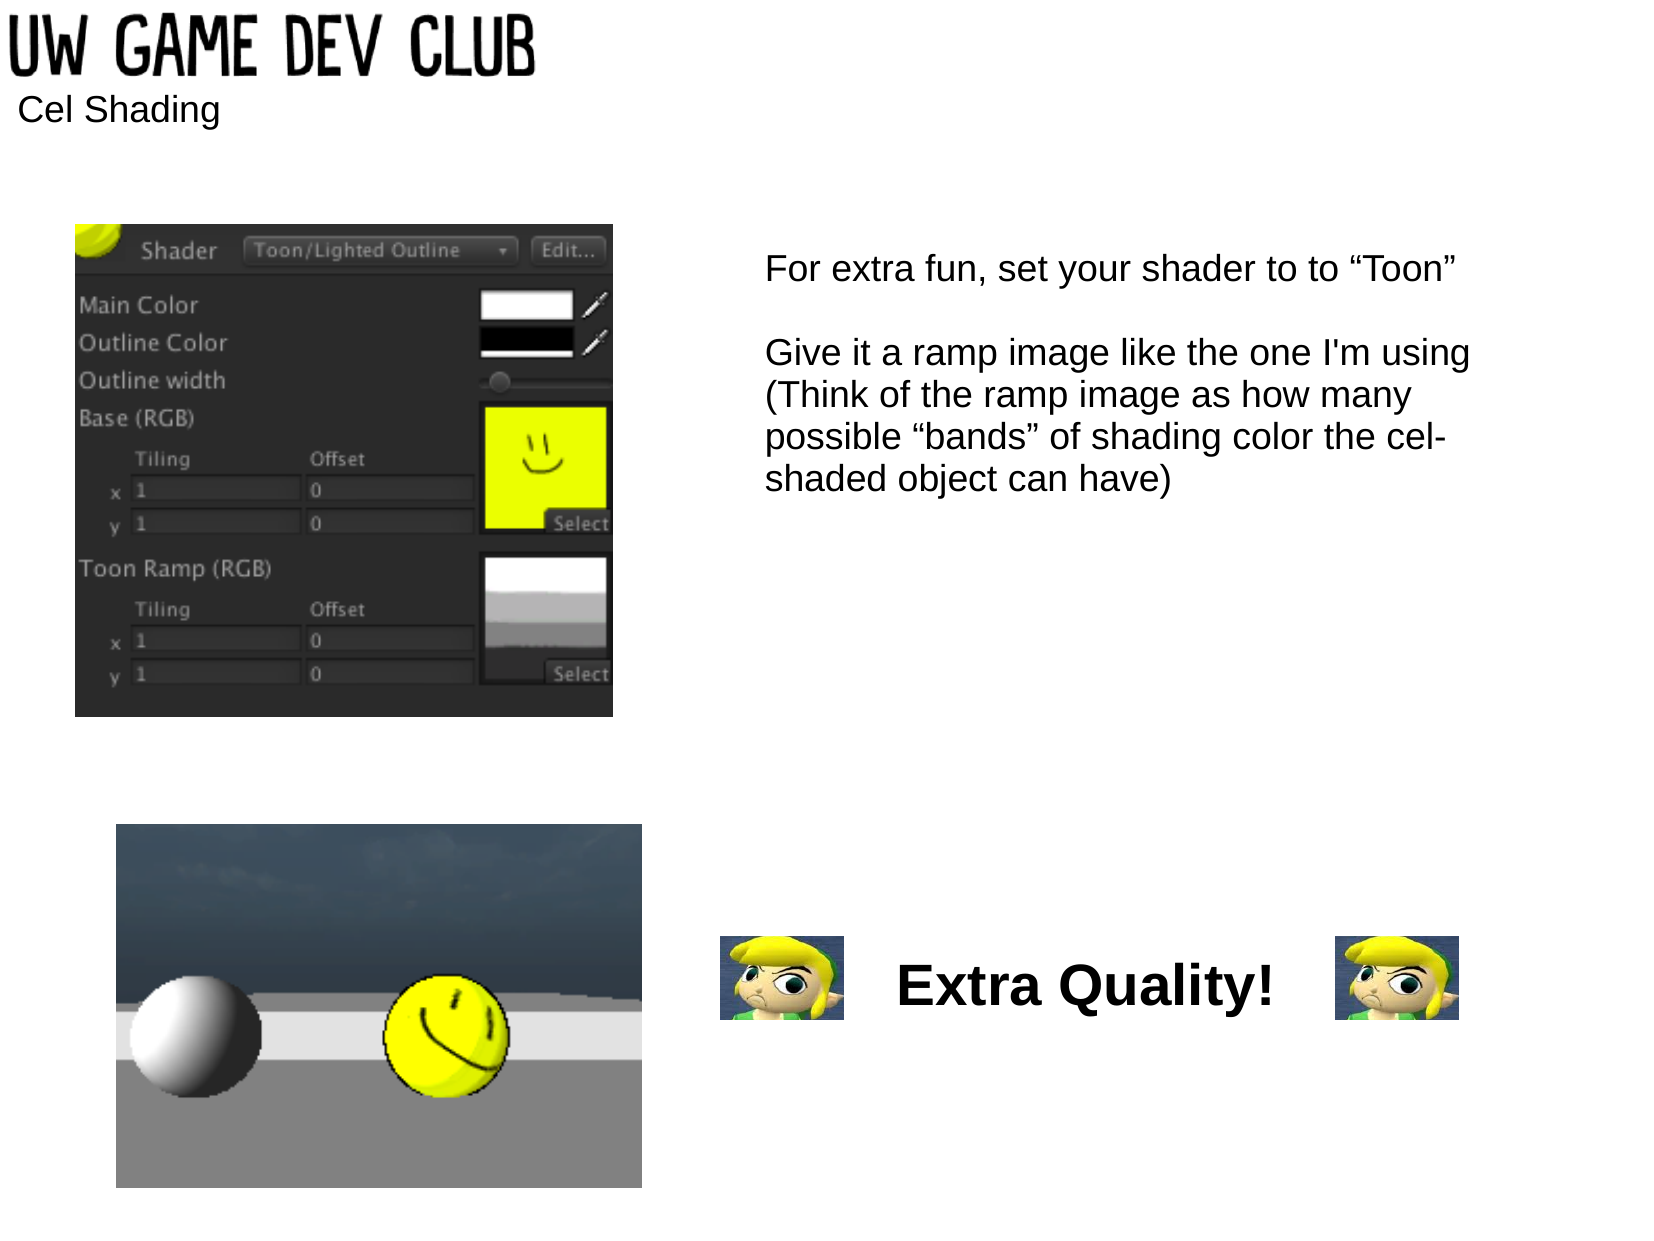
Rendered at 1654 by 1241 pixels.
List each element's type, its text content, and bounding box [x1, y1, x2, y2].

picture [720, 936, 844, 1021]
text_box For extra fun, set your shader to to “Toon” Give it a ramp image like the one I'm using (Think of the ramp image as how many possible “bands” of shading color the cel-shaded object can have) [750, 240, 1516, 507]
text_box Extra Quality! [881, 945, 1422, 1025]
picture [75, 224, 613, 717]
picture [1335, 936, 1459, 1021]
picture [116, 824, 642, 1188]
picture [2, 7, 551, 80]
text_box Cel Shading [2, 80, 843, 138]
